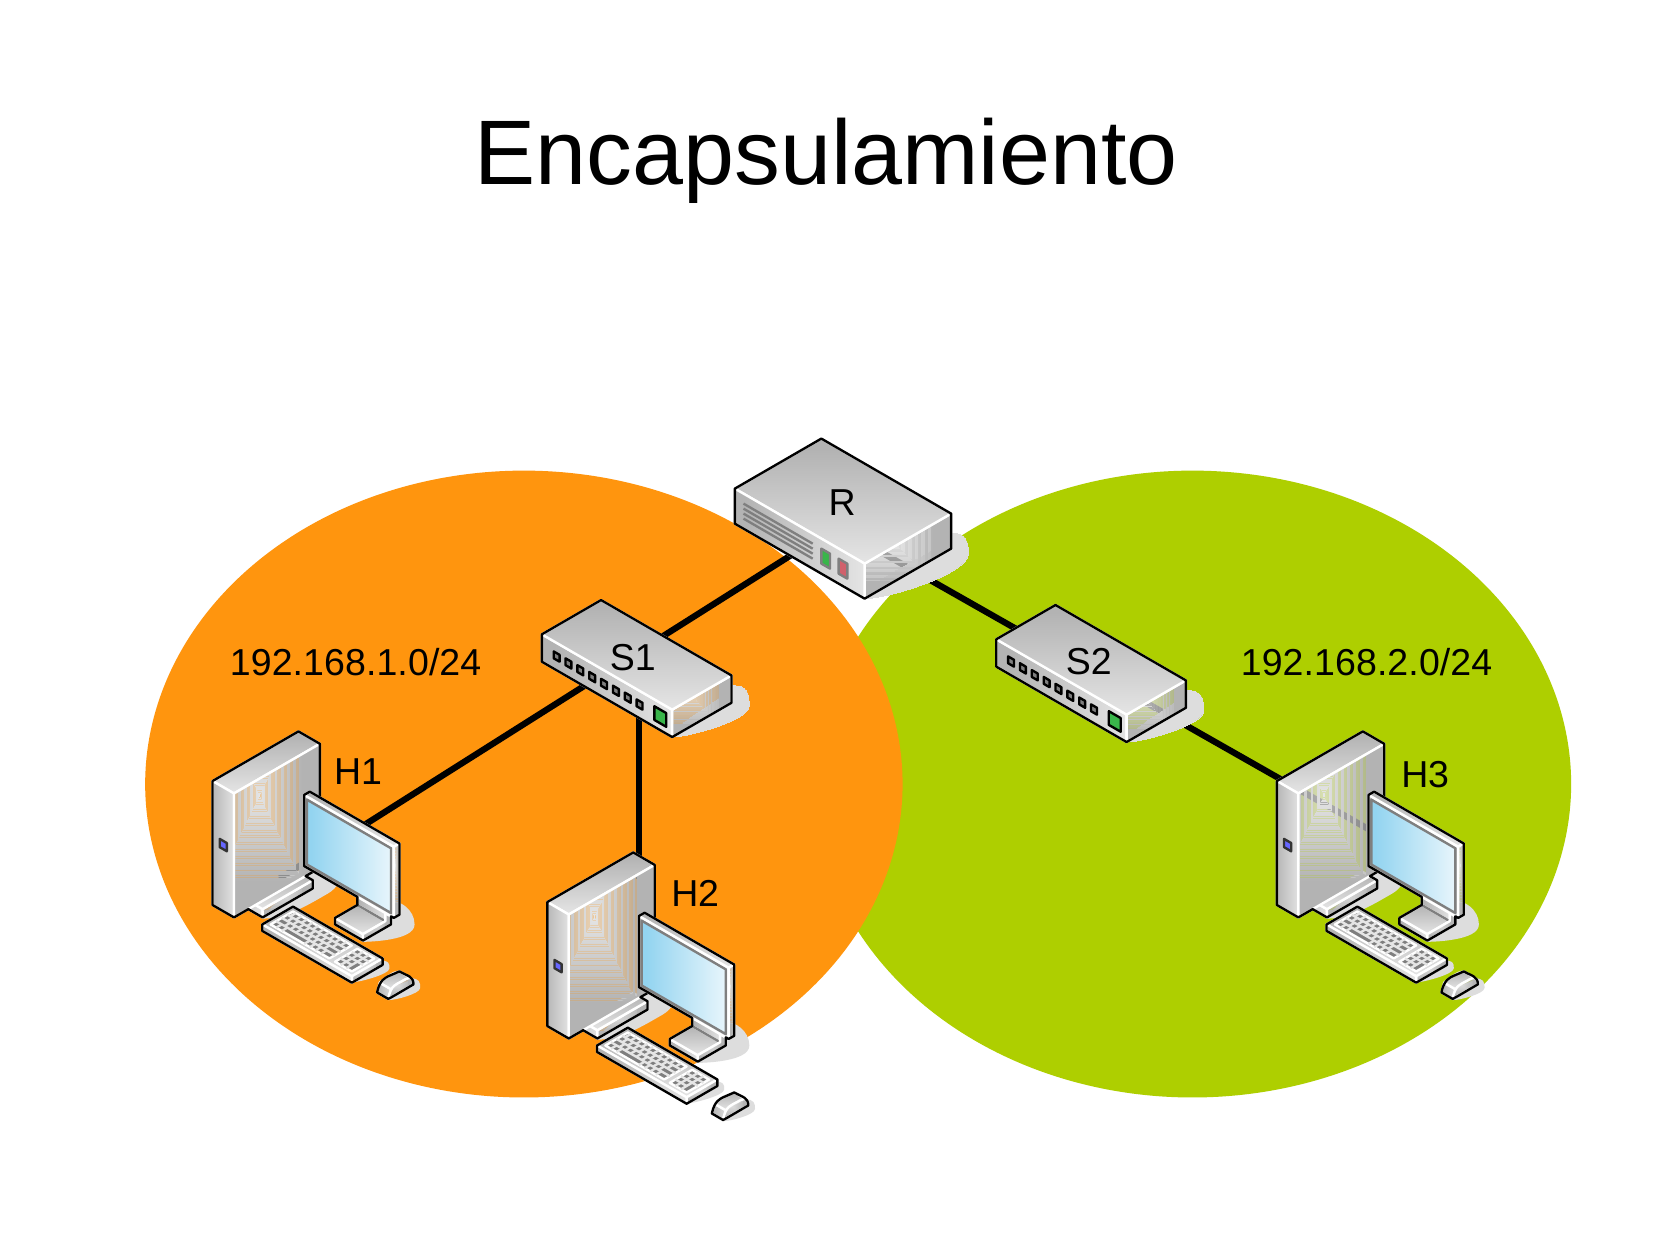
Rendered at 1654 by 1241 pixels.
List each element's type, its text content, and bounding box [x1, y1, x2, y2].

text_box [214, 734, 318, 915]
text_box S1 [595, 628, 671, 686]
text_box 192.168.2.0/24 [1226, 634, 1507, 691]
text_box [728, 1100, 754, 1120]
text_box [549, 855, 653, 1036]
text_box [714, 1095, 746, 1118]
text_box [641, 915, 733, 1059]
text_box [544, 602, 730, 735]
text_box [642, 470, 1572, 1098]
text_box H3 [1386, 745, 1465, 803]
text_box [737, 441, 949, 596]
text_box [329, 800, 396, 821]
text_box R [813, 473, 871, 531]
text_box [599, 1030, 716, 1102]
text_box [145, 470, 783, 1098]
title Encapsulamiento [82, 49, 1571, 257]
text_box H1 [319, 743, 397, 800]
text_box S2 [1051, 633, 1127, 691]
text_box [696, 1083, 724, 1101]
text_box 192.168.1.0/24 [215, 634, 496, 691]
text_box [306, 794, 398, 938]
text_box H2 [656, 864, 735, 922]
